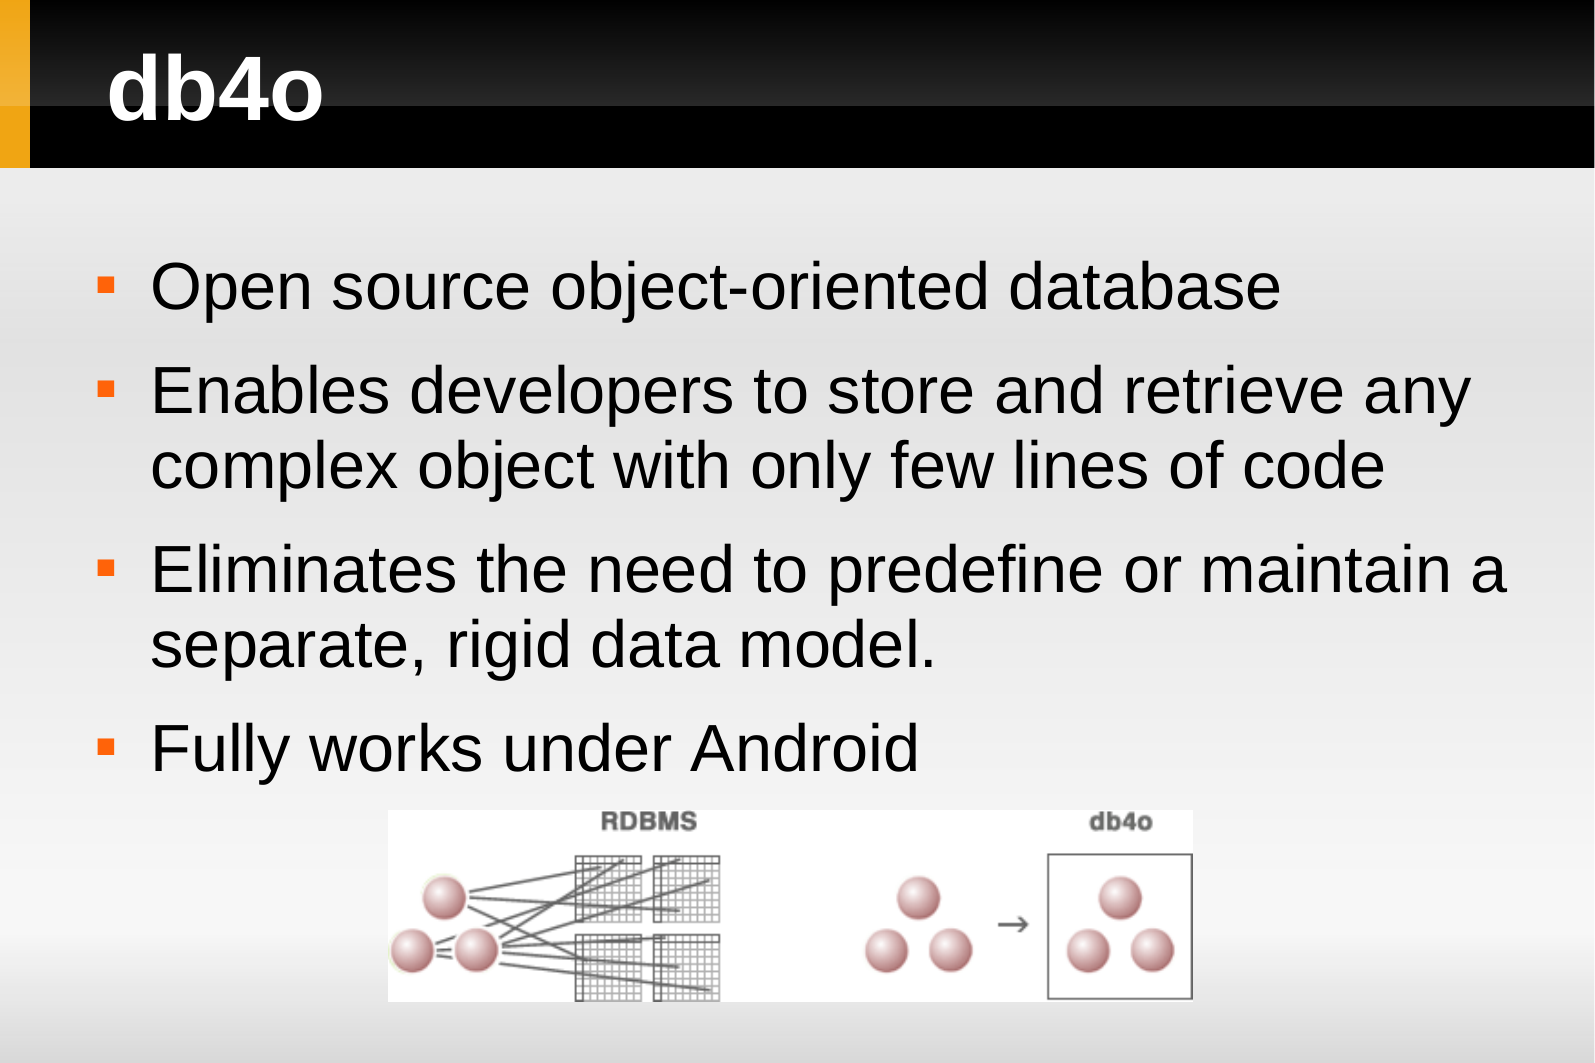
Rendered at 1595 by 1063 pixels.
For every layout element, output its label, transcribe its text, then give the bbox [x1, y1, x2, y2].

title db4o [74, 7, 1510, 171]
picture [0, 0, 1595, 1063]
list Open source object-oriented database Enables developers to store and retrieve any complex object with only few lines of code Eliminates the need to predefine or maintain a separate, rigid data model. Fully works under Android [79, 248, 1515, 936]
